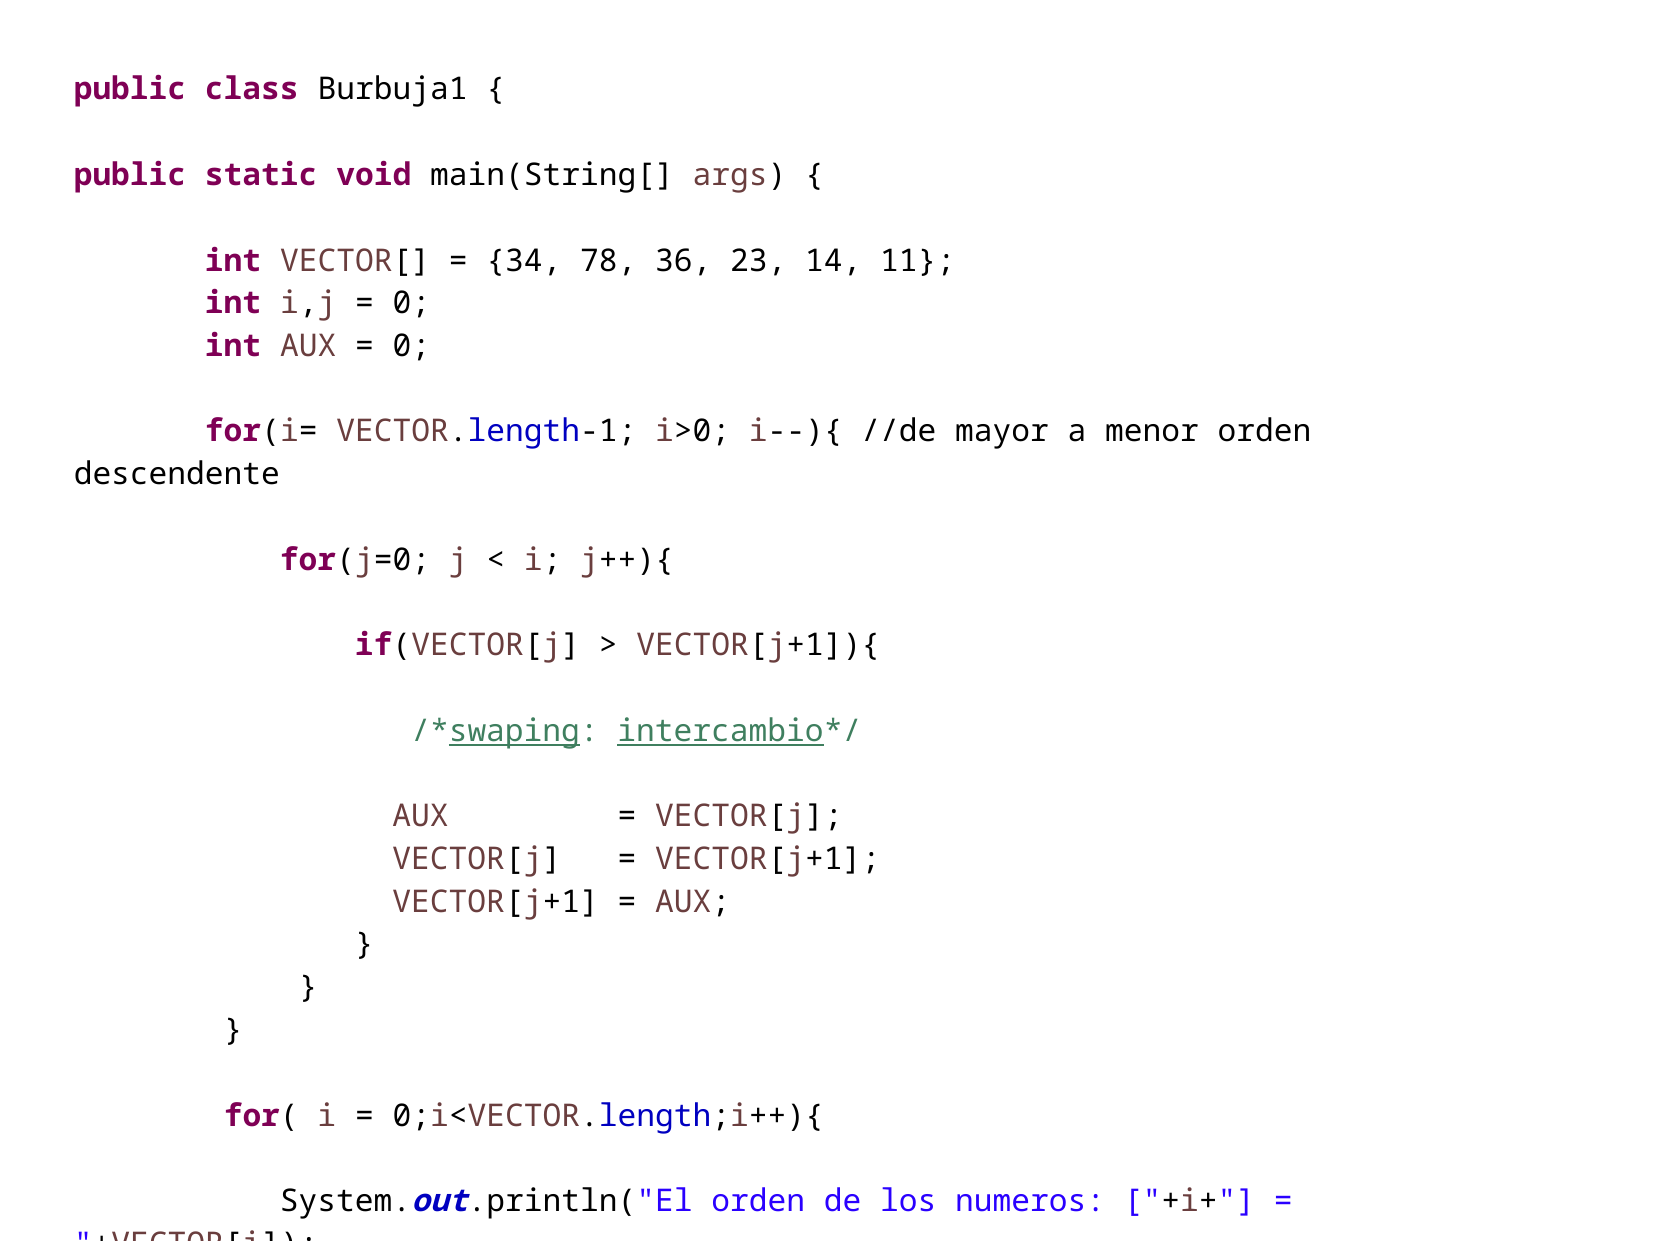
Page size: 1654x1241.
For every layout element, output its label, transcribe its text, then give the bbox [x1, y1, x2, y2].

text_box public class Burbuja1 { public static void main(String[] args) { int VECTOR[] = {34, 78, 36, 23, 14, 11}; int i,j = 0; int AUX = 0; for(i= VECTOR.length-1; i>0; i--){ //de mayor a menor orden descendente for(j=0; j < i; j++){ if(VECTOR[j] > VECTOR[j+1]){ /*swaping: intercambio*/ AUX = VECTOR[j]; VECTOR[j] = VECTOR[j+1]; VECTOR[j+1] = AUX; } } } for( i = 0;i<VECTOR.length;i++){ System.out.println("El orden de los numeros: ["+i+"] = "+VECTOR[i]); } } } [59, 59, 1506, 1169]
